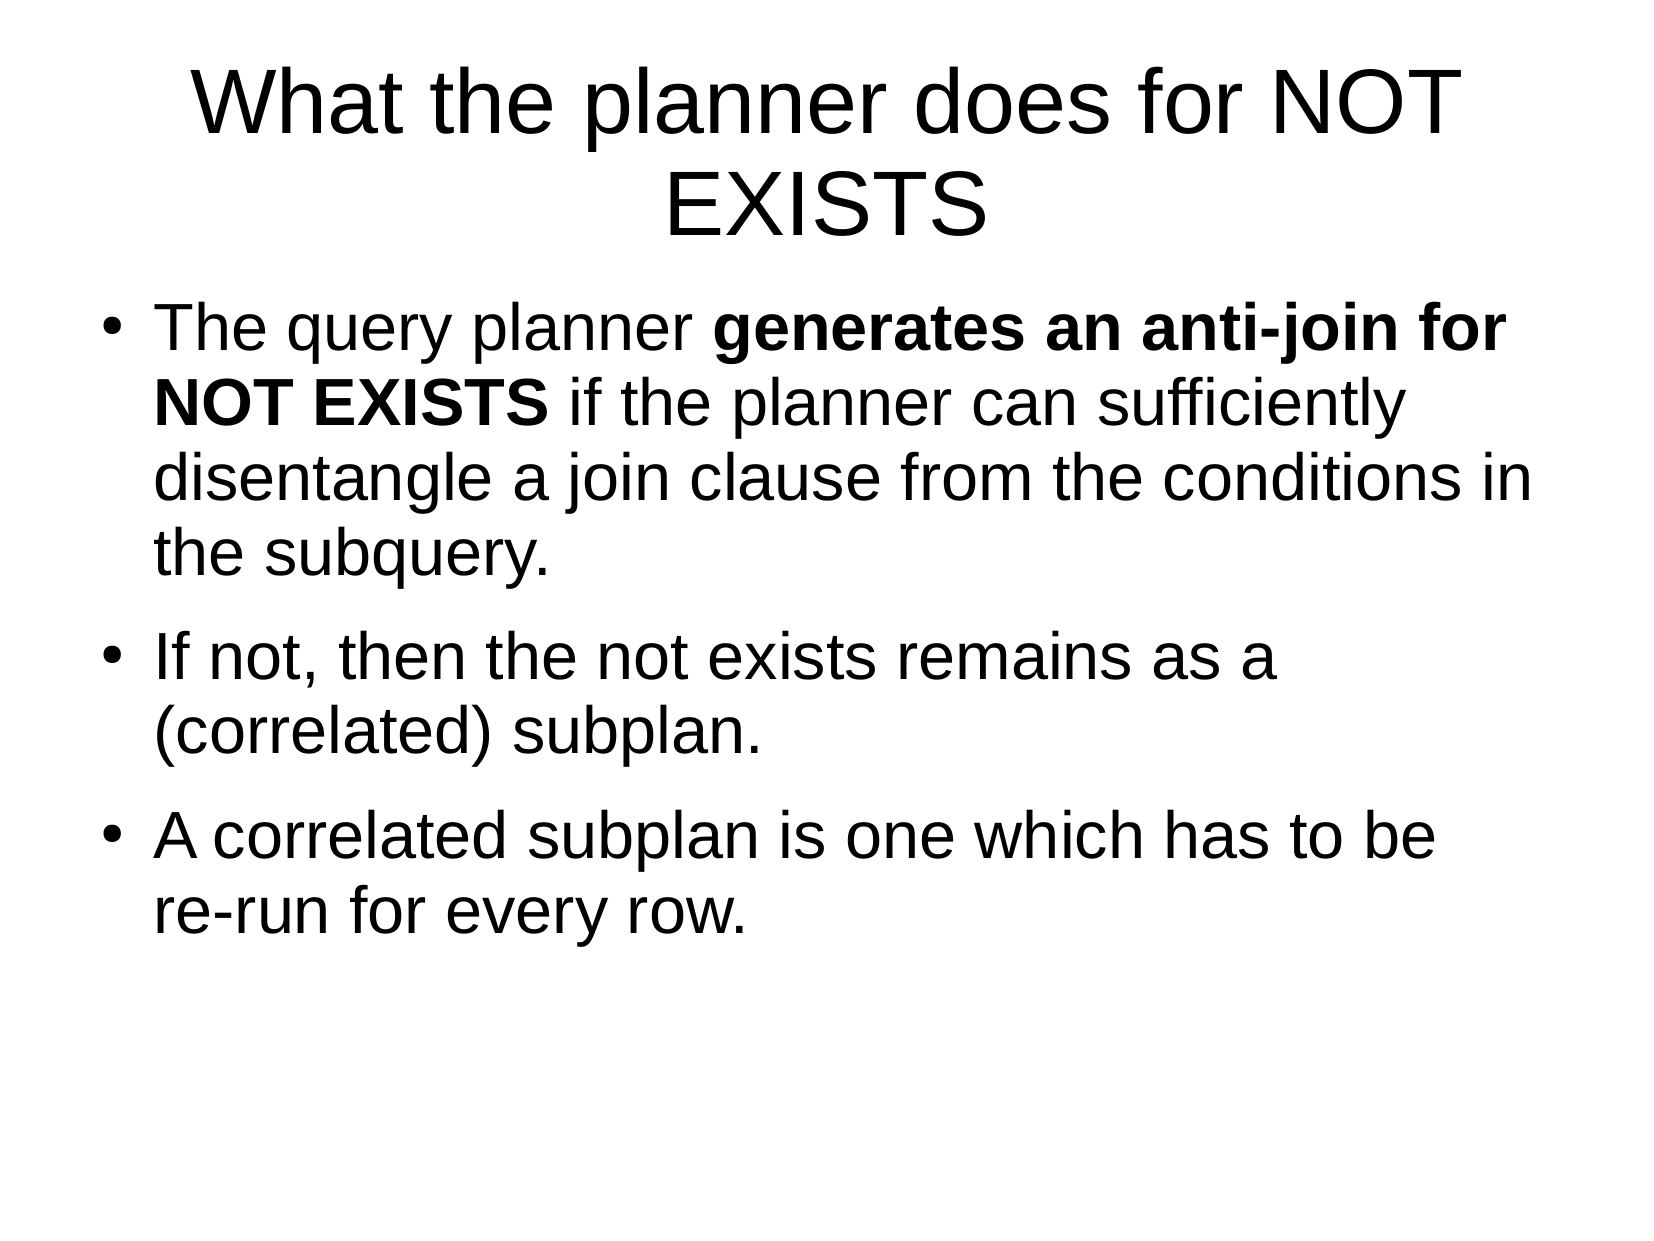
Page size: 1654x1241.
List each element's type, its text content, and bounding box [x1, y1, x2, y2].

title What the planner does for NOT EXISTS [82, 49, 1571, 257]
list The query planner generates an anti-join for NOT EXISTS if the planner can sufficiently disentangle a join clause from the conditions in the subquery. If not, then the not exists remains as a (correlated) subplan. A correlated subplan is one which has to be re-run for every row. [82, 290, 1538, 1010]
